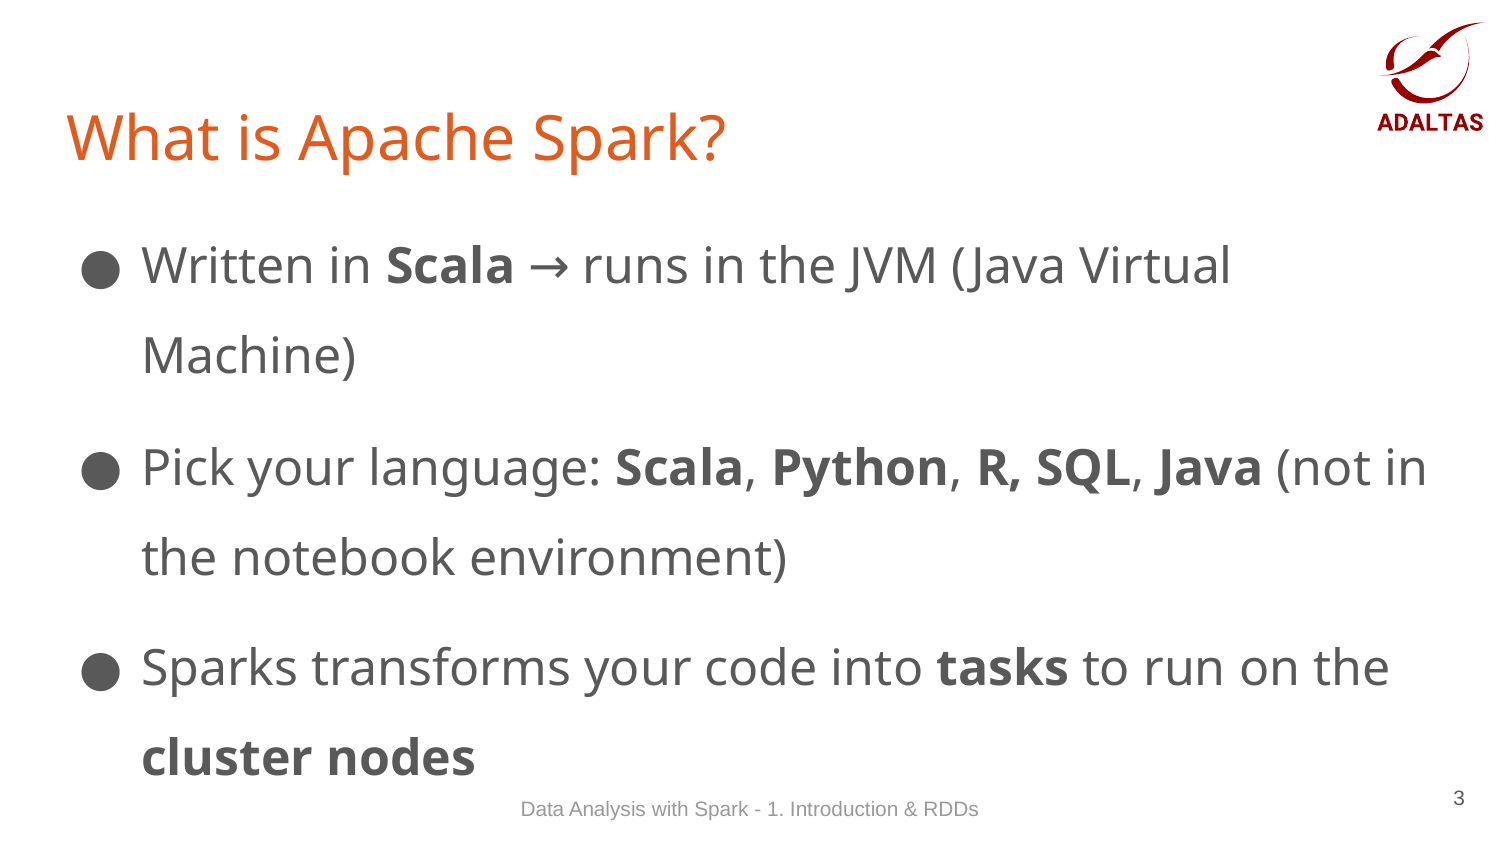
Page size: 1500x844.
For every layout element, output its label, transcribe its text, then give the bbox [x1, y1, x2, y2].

slide_number <number> [1389, 764, 1480, 830]
text_box Data Analysis with Spark - 1. Introduction & RDDs [480, 781, 1020, 830]
title What is Apache Spark? [51, 71, 1184, 166]
list Written in Scala → runs in the JVM (Java Virtual Machine) Pick your language: Scala, Python, R, SQL, Java (not in the notebook environment) Sparks transforms your code into tasks to run on the cluster nodes [51, 189, 1449, 765]
